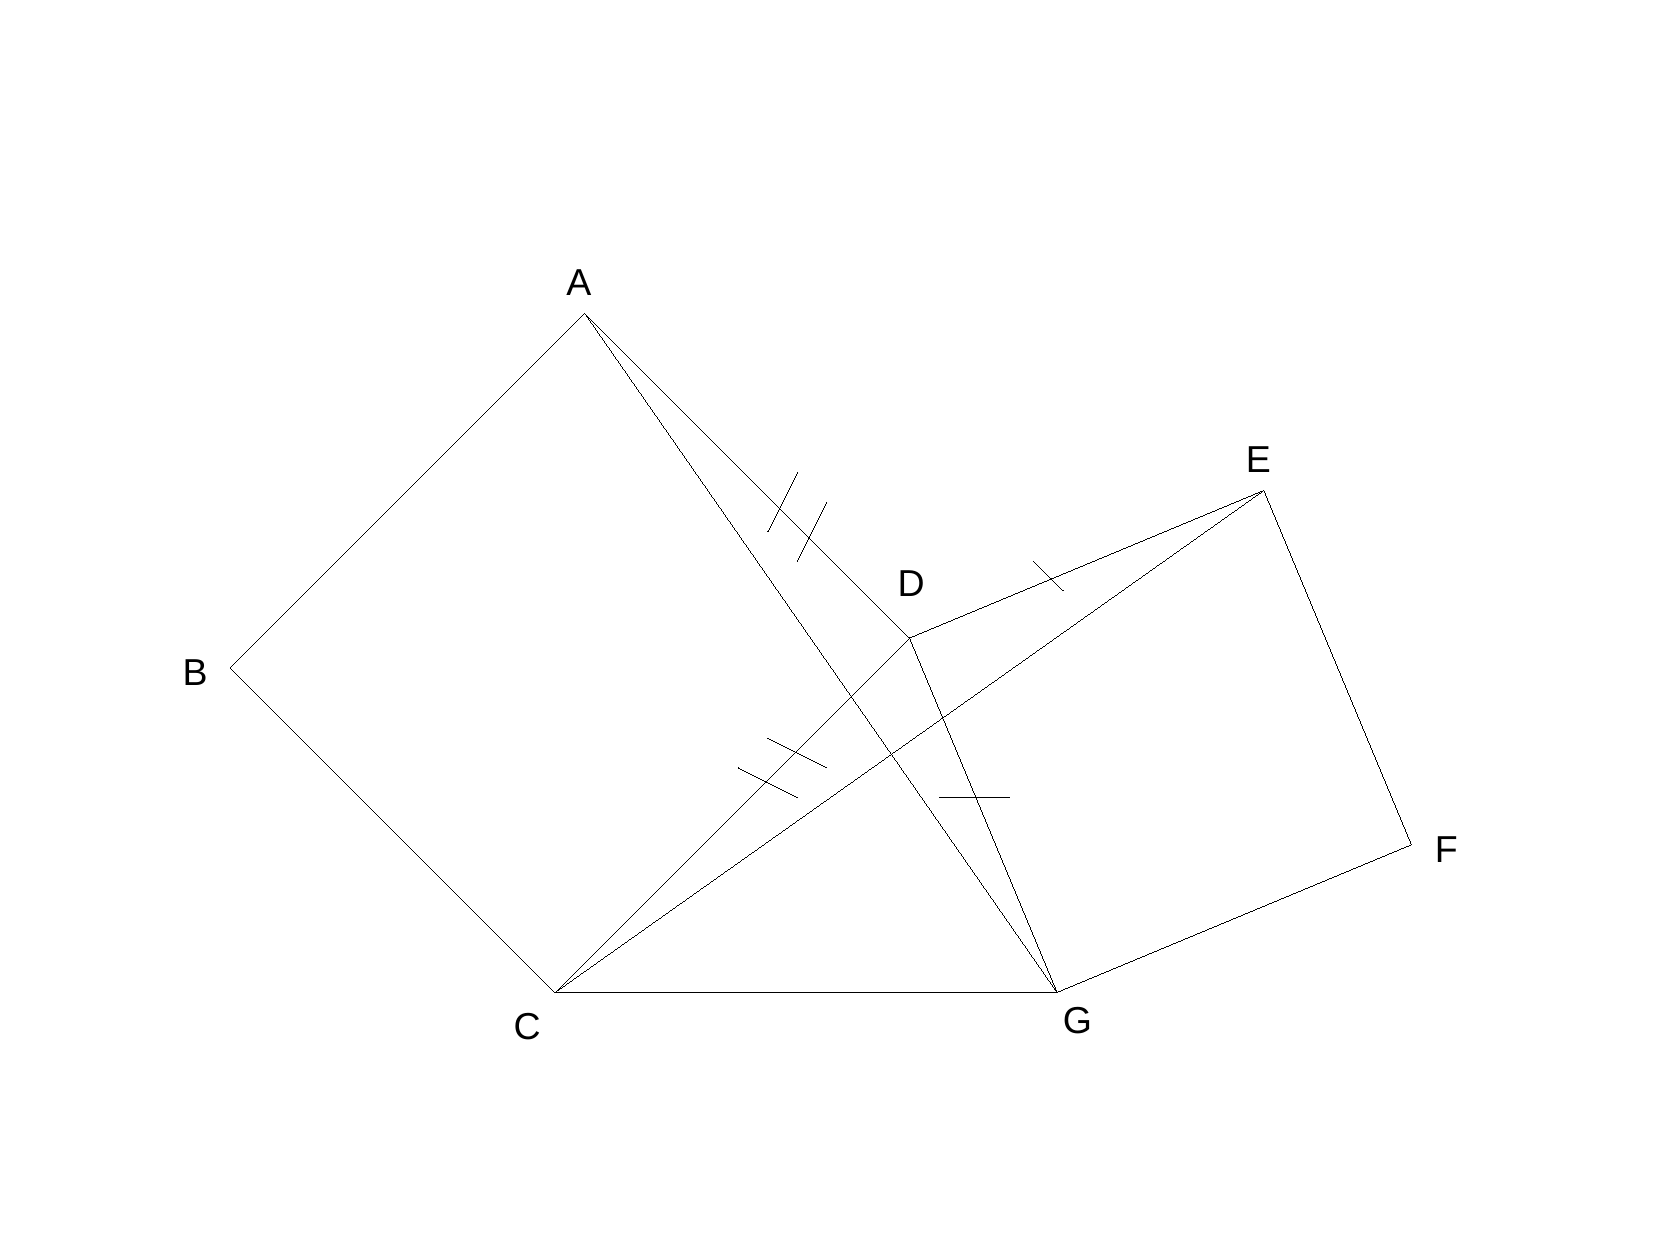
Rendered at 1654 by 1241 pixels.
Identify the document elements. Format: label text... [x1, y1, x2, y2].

text_box B [167, 643, 223, 701]
text_box F [1420, 821, 1473, 879]
text_box C [498, 998, 556, 1056]
text_box A [551, 254, 607, 311]
text_box D [882, 555, 940, 613]
text_box E [1231, 431, 1286, 489]
text_box G [1048, 992, 1108, 1050]
